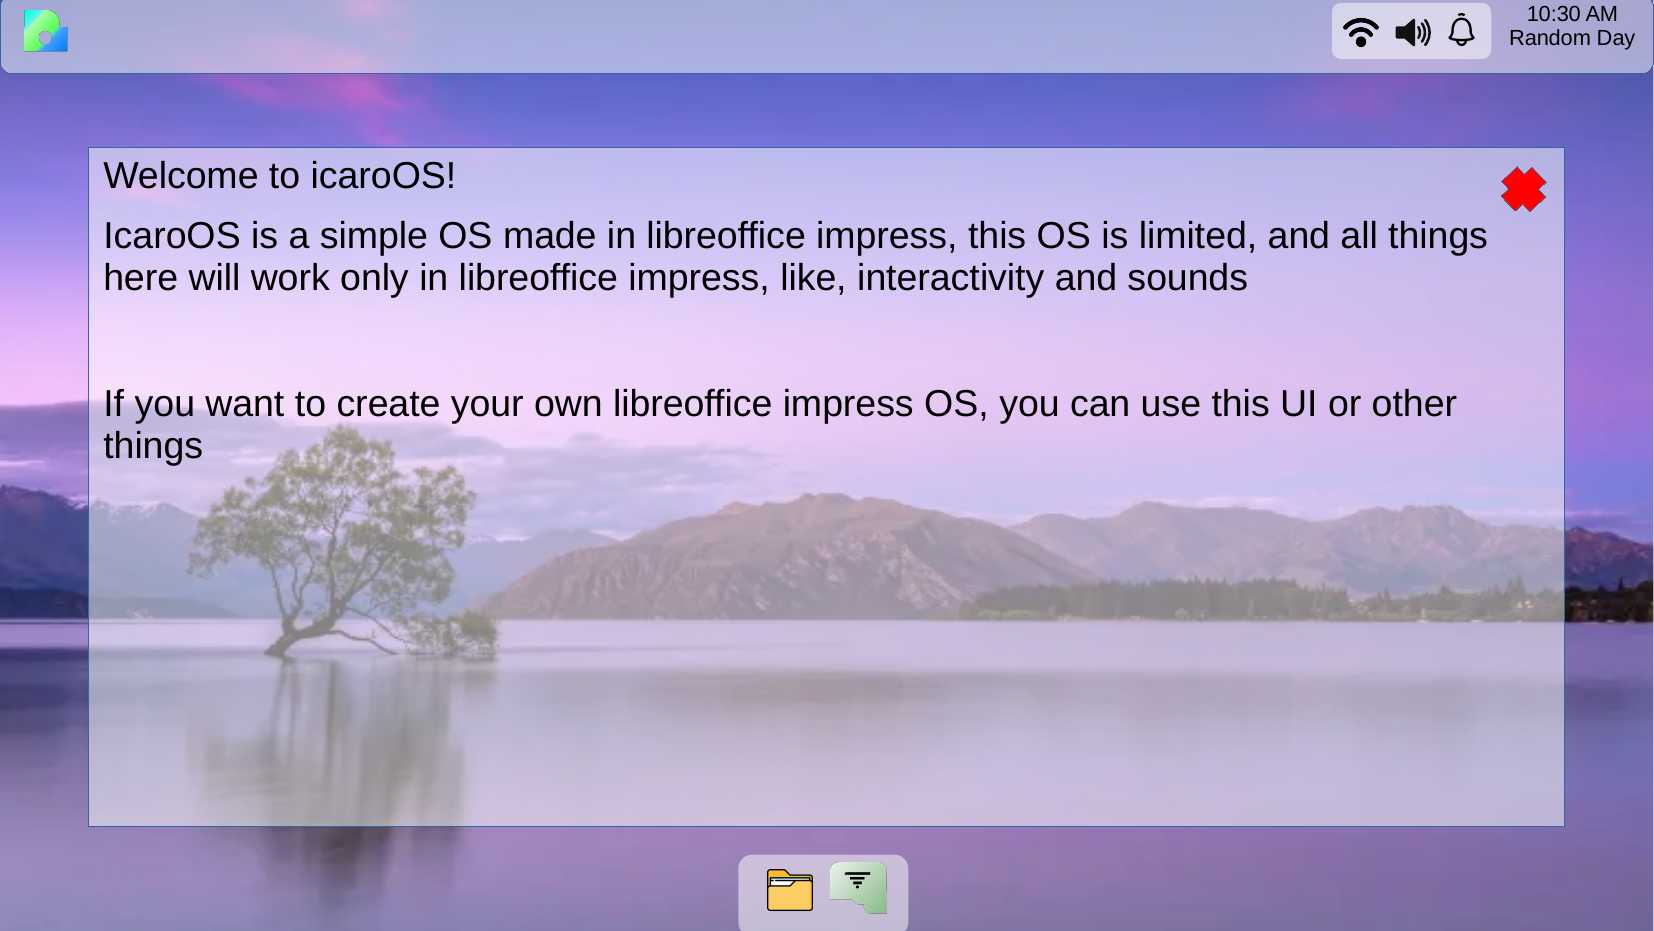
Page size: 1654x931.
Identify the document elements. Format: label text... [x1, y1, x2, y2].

text_box [89, 0, 1654, 74]
picture [1393, 12, 1433, 52]
text_box [473, 147, 1565, 206]
text_box 10:30 AM Random Day [1491, 0, 1654, 64]
picture [0, 0, 1654, 931]
picture [830, 862, 887, 919]
picture [767, 867, 813, 913]
picture [1343, 14, 1379, 51]
text_box [738, 854, 909, 931]
picture [1443, 11, 1480, 48]
text_box Welcome to icaroOS! [88, 147, 473, 206]
text_box IcaroOS is a simple OS made in libreoffice impress, this OS is limited, and all things here will work only in libreoffice impress, like, interactivity and sounds If you want to create your own libreoffice impress OS, you can use this UI or other things [88, 206, 1565, 827]
